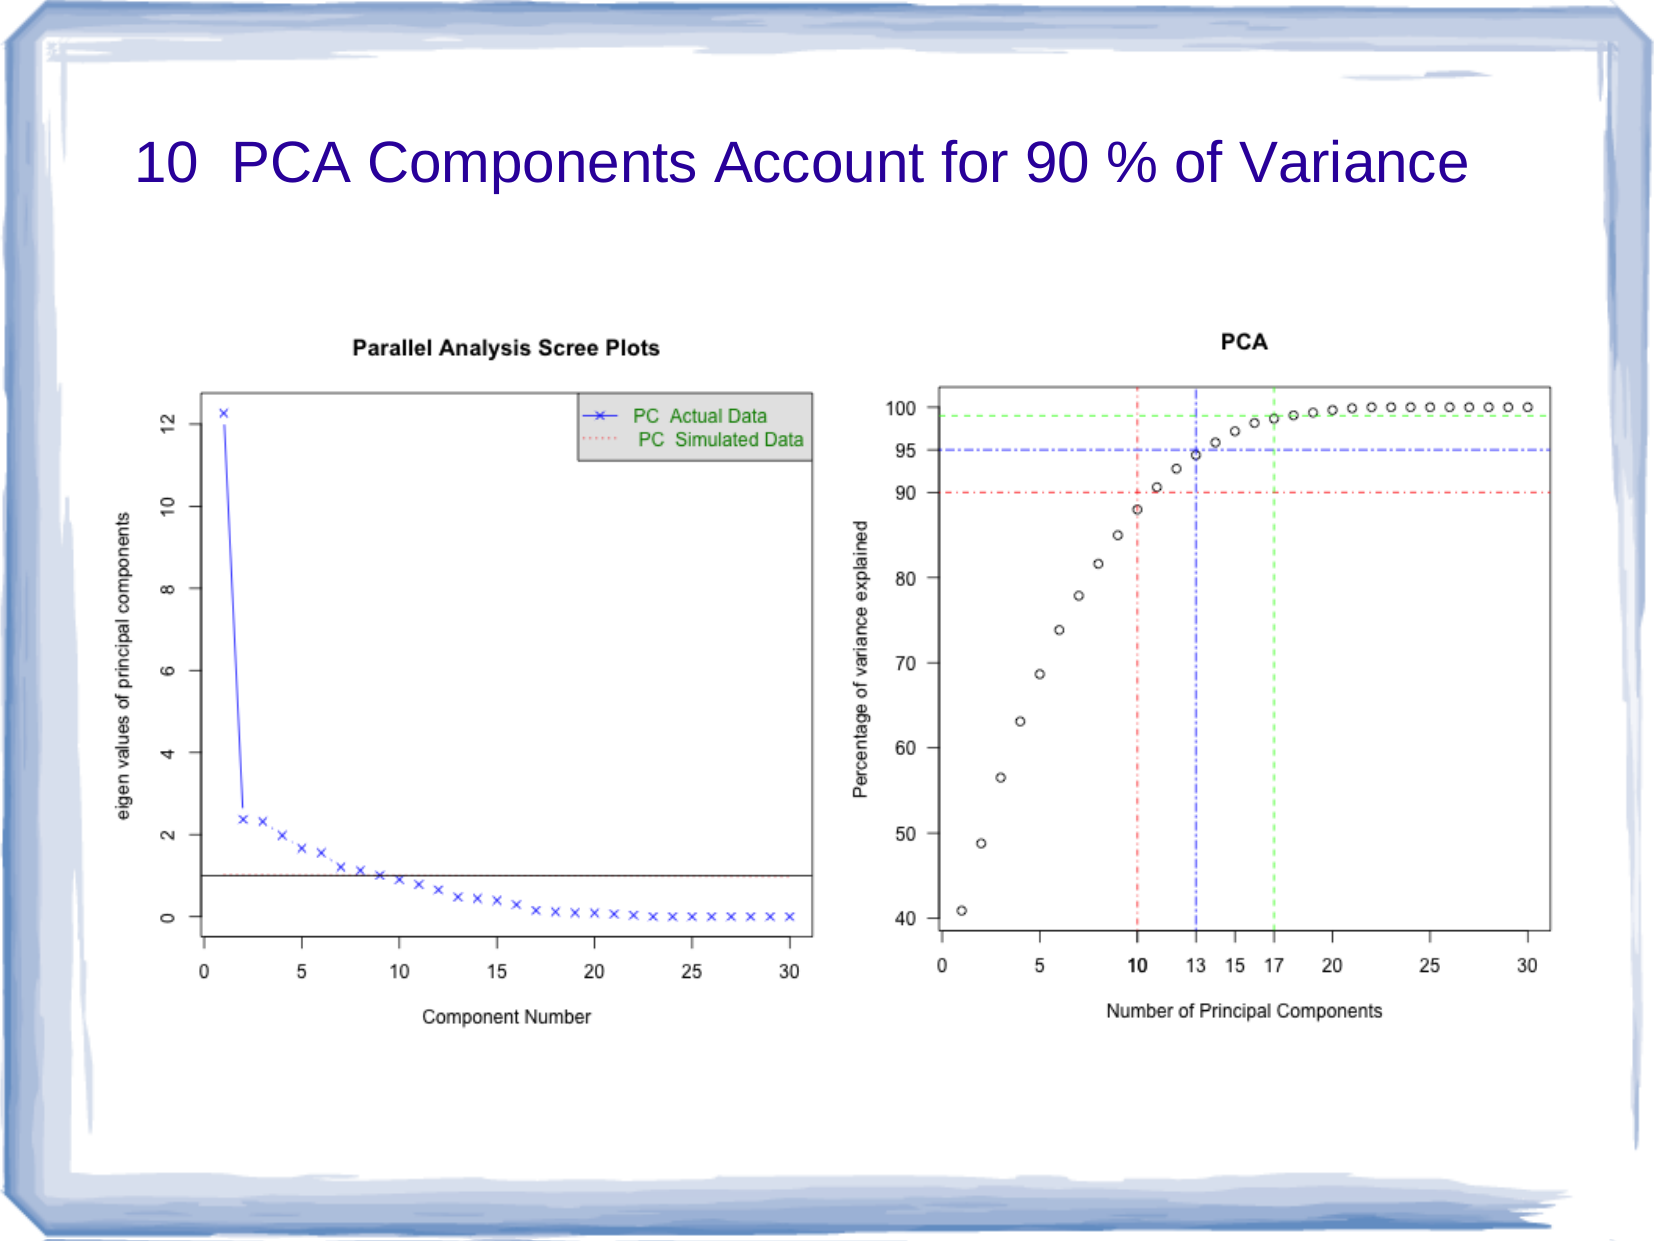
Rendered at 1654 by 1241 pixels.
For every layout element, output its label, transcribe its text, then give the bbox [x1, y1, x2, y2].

title 10 PCA Components Account for 90 % of Variance [82, 49, 1571, 257]
picture [0, 0, 1654, 1241]
